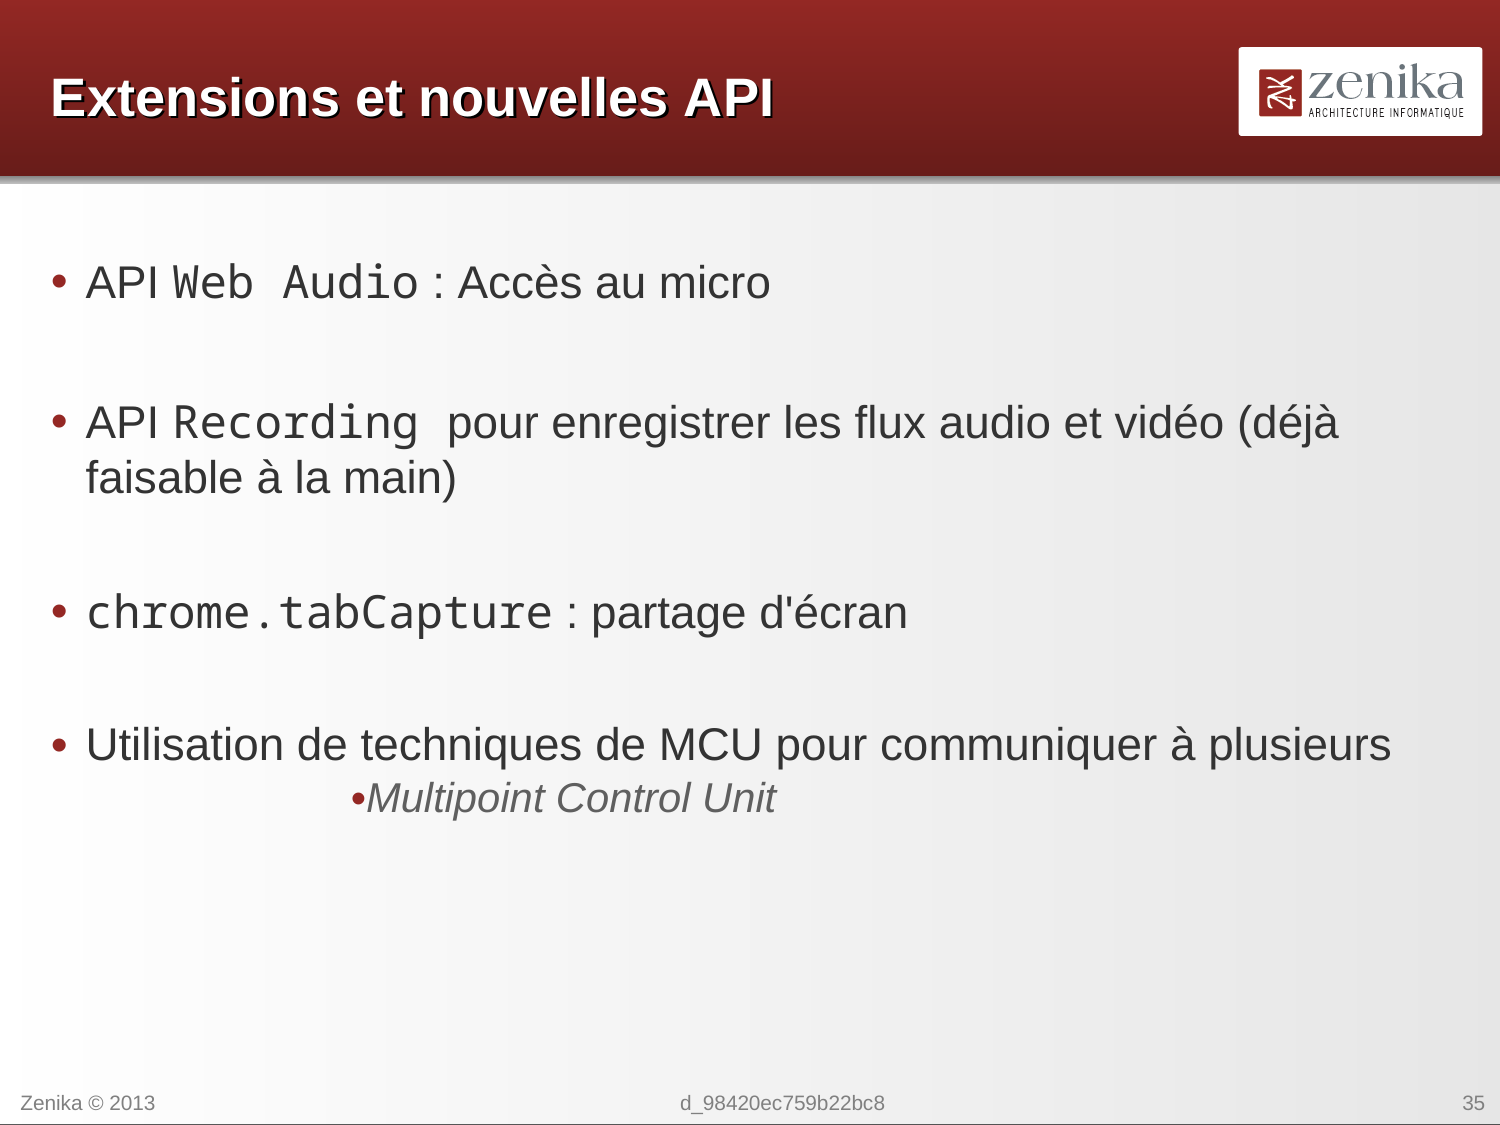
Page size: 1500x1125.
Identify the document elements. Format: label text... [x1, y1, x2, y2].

title Extensions et nouvelles API [50, 15, 1206, 180]
list API Web Audio : Accès au micro API Recording pour enregistrer les flux audio et vidéo (déjà faisable à la main) chrome.tabCapture : partage d'écran Utilisation de techniques de MCU pour communiquer à plusieurs Multipoint Control Unit [50, 249, 1435, 1079]
picture [1257, 58, 1464, 125]
